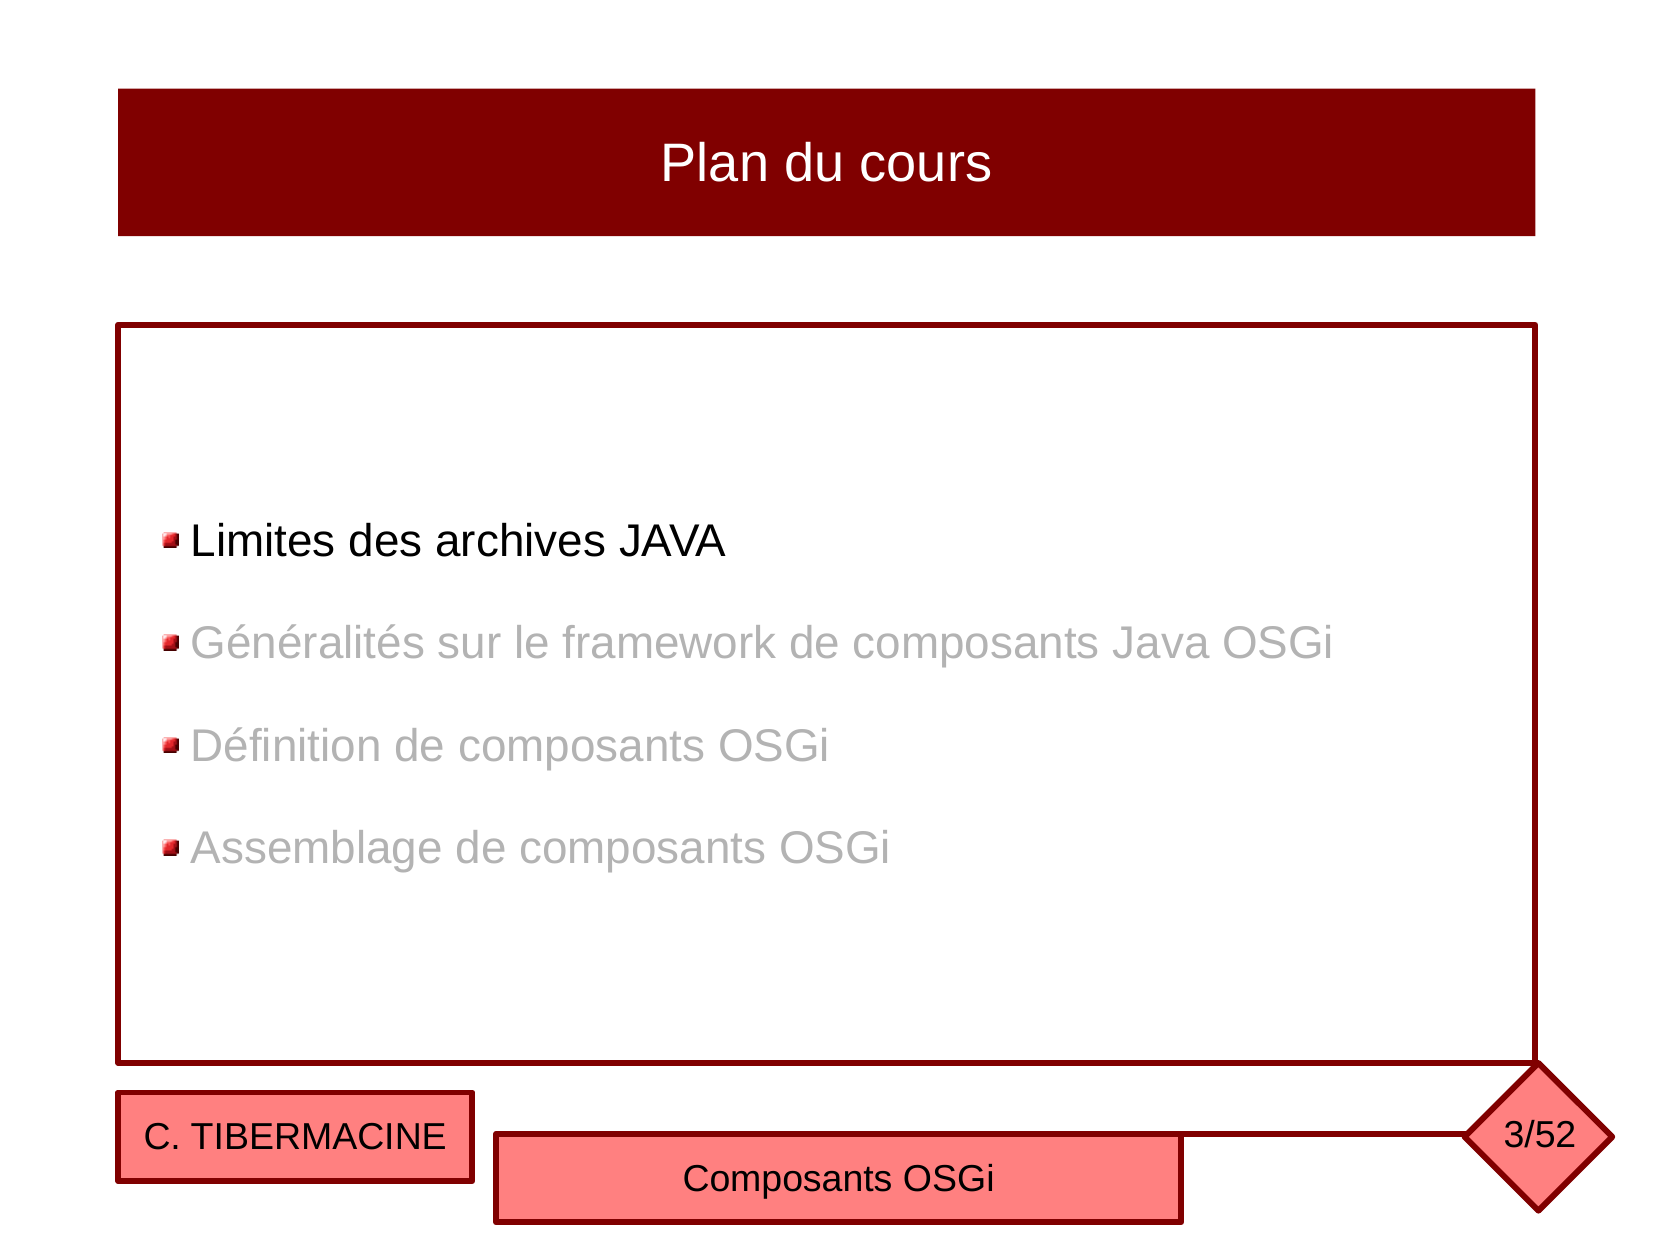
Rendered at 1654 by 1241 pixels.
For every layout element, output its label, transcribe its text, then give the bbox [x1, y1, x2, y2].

text_box <numéro>/52 [1488, 1105, 1654, 1163]
picture [162, 532, 179, 548]
text_box C. TIBERMACINE [118, 1092, 473, 1182]
text_box Limites des archives JAVA Généralités sur le framework de composants Java OSGi Définition de composants OSGi Assemblage de composants OSGi [118, 324, 1536, 1063]
text_box [1490, 1163, 1587, 1211]
picture [162, 634, 179, 651]
picture [162, 737, 179, 753]
text_box Composants OSGi [496, 1133, 1182, 1223]
text_box [1464, 1113, 1488, 1161]
text_box [1496, 1062, 1581, 1105]
picture [162, 839, 179, 856]
text_box Plan du cours [118, 88, 1536, 237]
